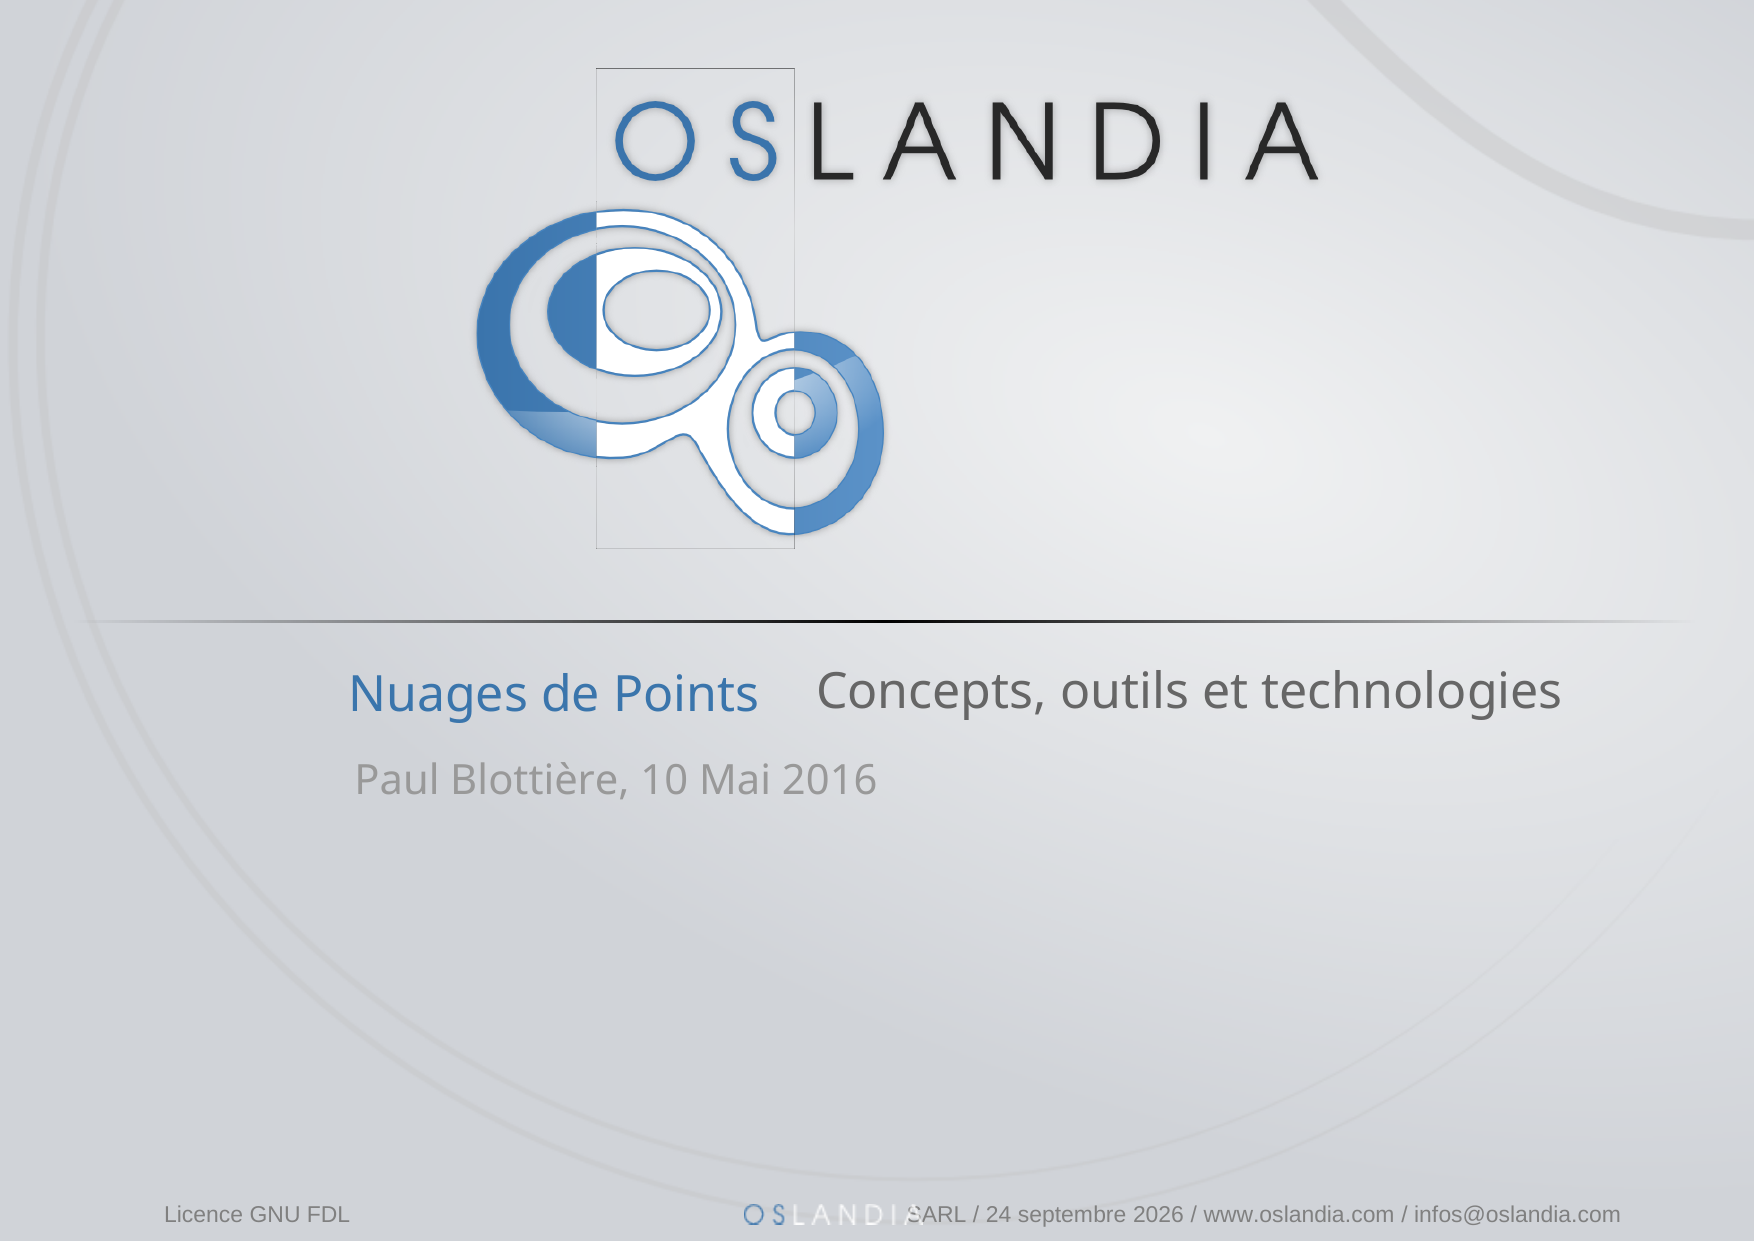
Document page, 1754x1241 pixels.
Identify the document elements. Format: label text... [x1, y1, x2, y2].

list Paul Blottière, 10 Mai 2016 [354, 749, 1716, 815]
title Concepts, outils et technologies [803, 628, 1754, 751]
title Nuages de Points [348, 633, 803, 751]
picture [0, 0, 1754, 1241]
